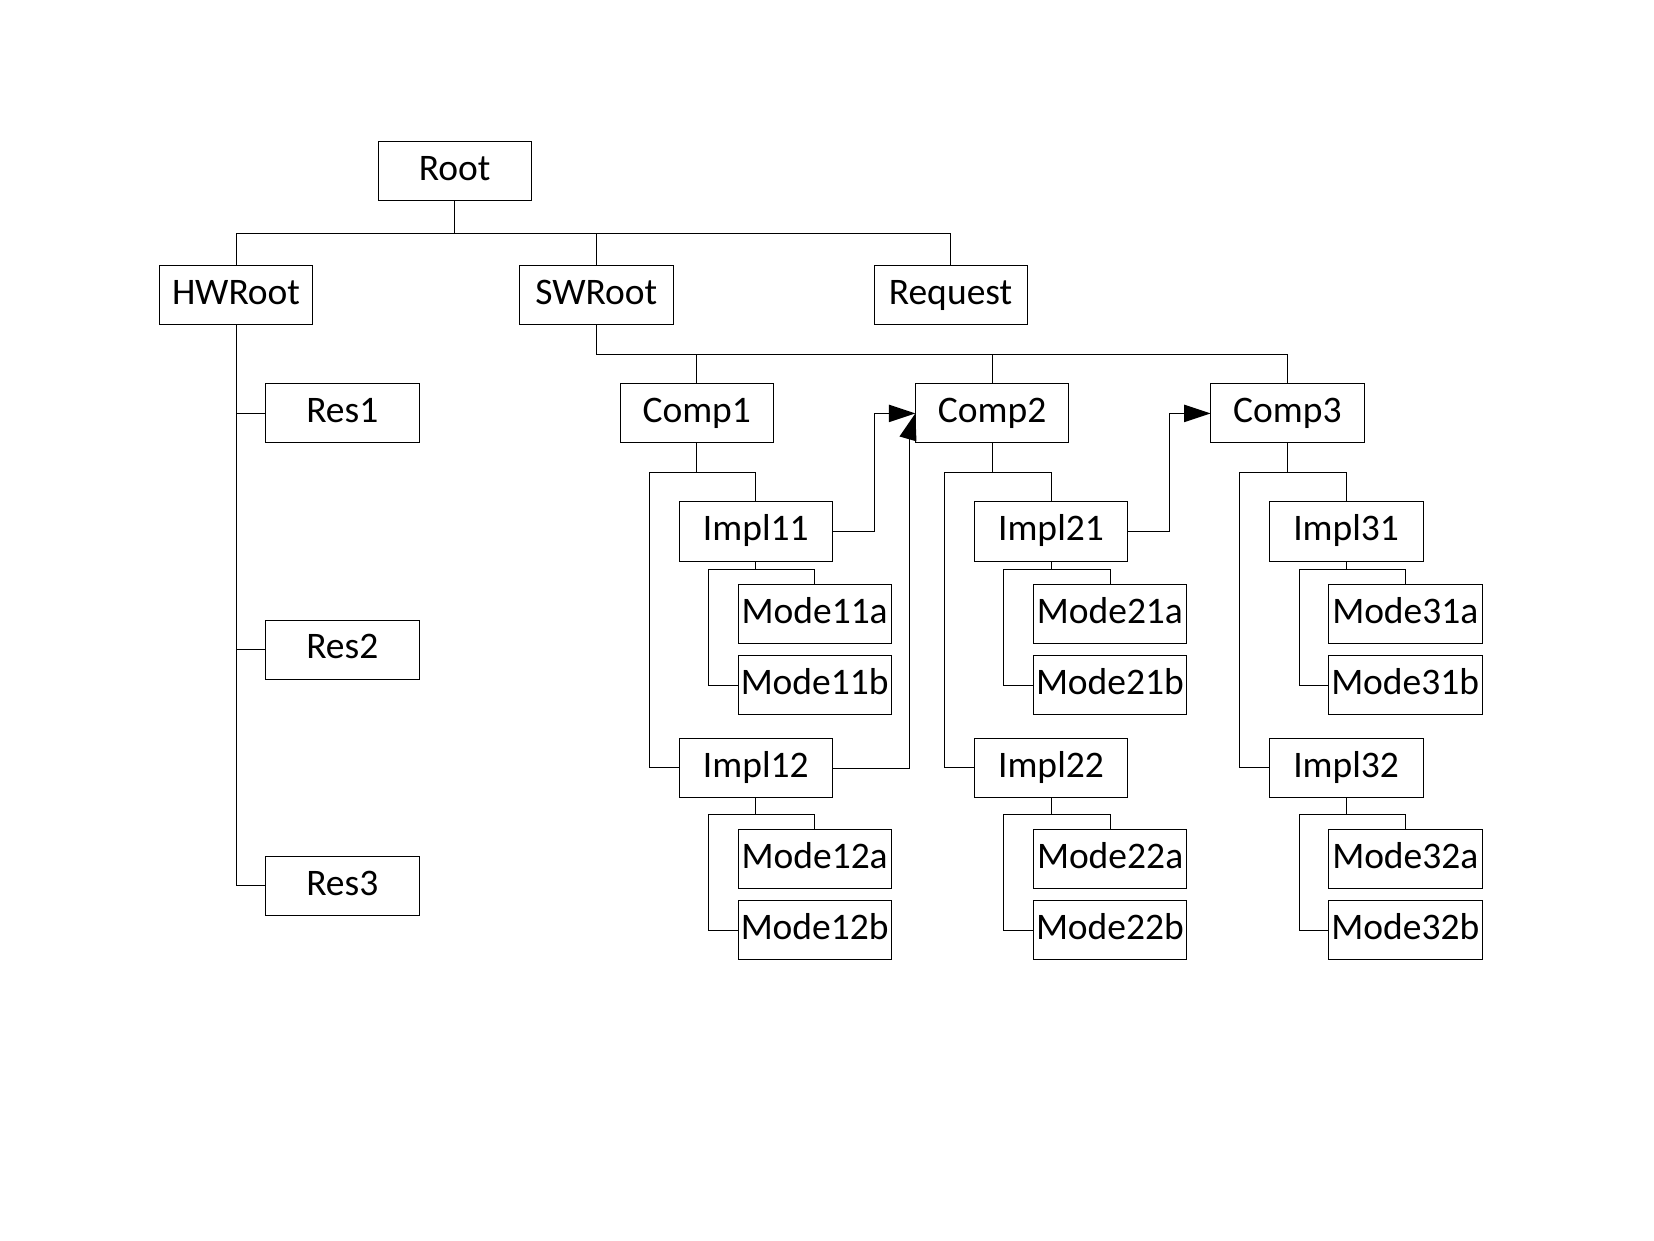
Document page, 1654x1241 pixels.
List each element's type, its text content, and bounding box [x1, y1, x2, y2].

text_box Comp1 [620, 383, 774, 443]
text_box Mode11b [738, 655, 892, 715]
text_box Mode12a [738, 829, 892, 889]
text_box Mode32b [1328, 900, 1483, 960]
text_box HWRoot [159, 265, 313, 325]
text_box Res3 [265, 856, 420, 916]
text_box Mode22a [1033, 829, 1187, 889]
text_box Mode32a [1328, 829, 1483, 889]
text_box Impl22 [974, 738, 1128, 798]
text_box Root [378, 141, 532, 201]
text_box SWRoot [519, 265, 674, 325]
text_box Impl12 [679, 738, 833, 798]
text_box Res2 [265, 620, 420, 680]
text_box Mode31a [1328, 584, 1483, 644]
text_box Impl31 [1269, 501, 1424, 562]
text_box Mode21b [1033, 655, 1187, 715]
text_box Request [874, 265, 1028, 325]
text_box Mode11a [738, 584, 892, 644]
text_box Mode31b [1328, 655, 1483, 715]
text_box Impl11 [679, 501, 833, 562]
text_box Mode12b [738, 900, 892, 960]
text_box Res1 [265, 383, 420, 443]
text_box Comp3 [1210, 383, 1365, 443]
text_box Mode21a [1033, 584, 1187, 644]
text_box Impl21 [974, 501, 1128, 562]
text_box Impl32 [1269, 738, 1424, 798]
text_box Comp2 [915, 383, 1069, 443]
text_box Mode22b [1033, 900, 1187, 960]
